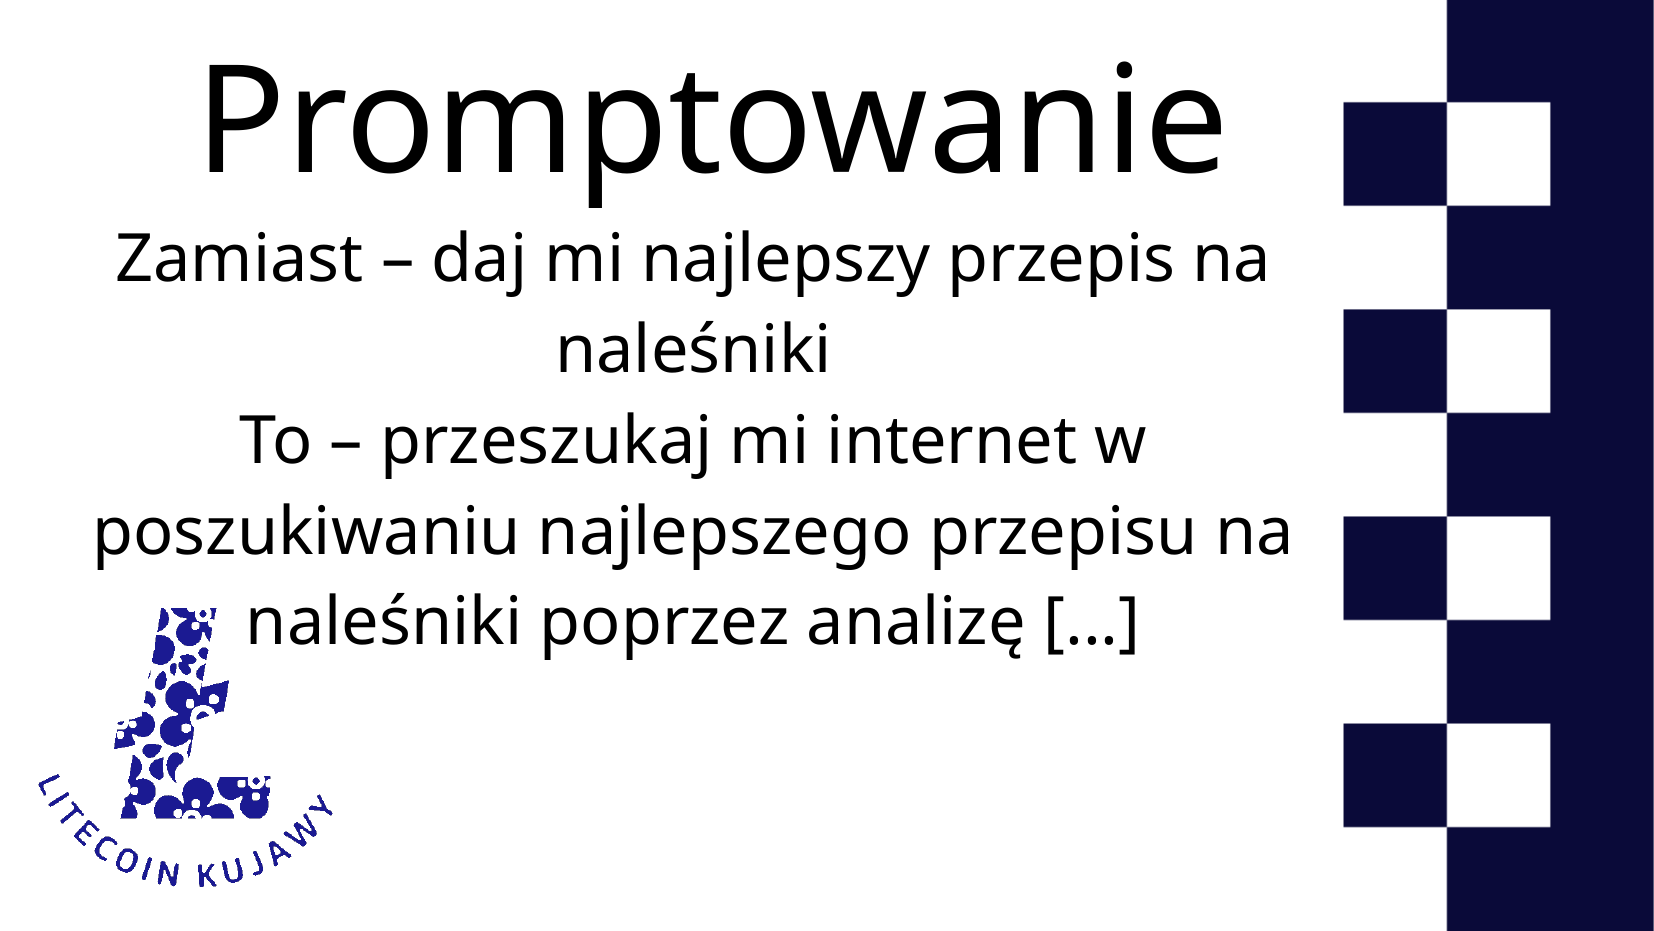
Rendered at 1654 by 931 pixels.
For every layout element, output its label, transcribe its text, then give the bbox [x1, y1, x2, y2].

subtitle Zamiast – daj mi najlepszy przepis na naleśniki To – przeszukaj mi internet w poszukiwaniu najlepszego przepisu na naleśniki poprzez analizę [...] [29, 230, 1359, 698]
picture [0, 0, 1654, 931]
title Promptowanie [0, 0, 1571, 230]
